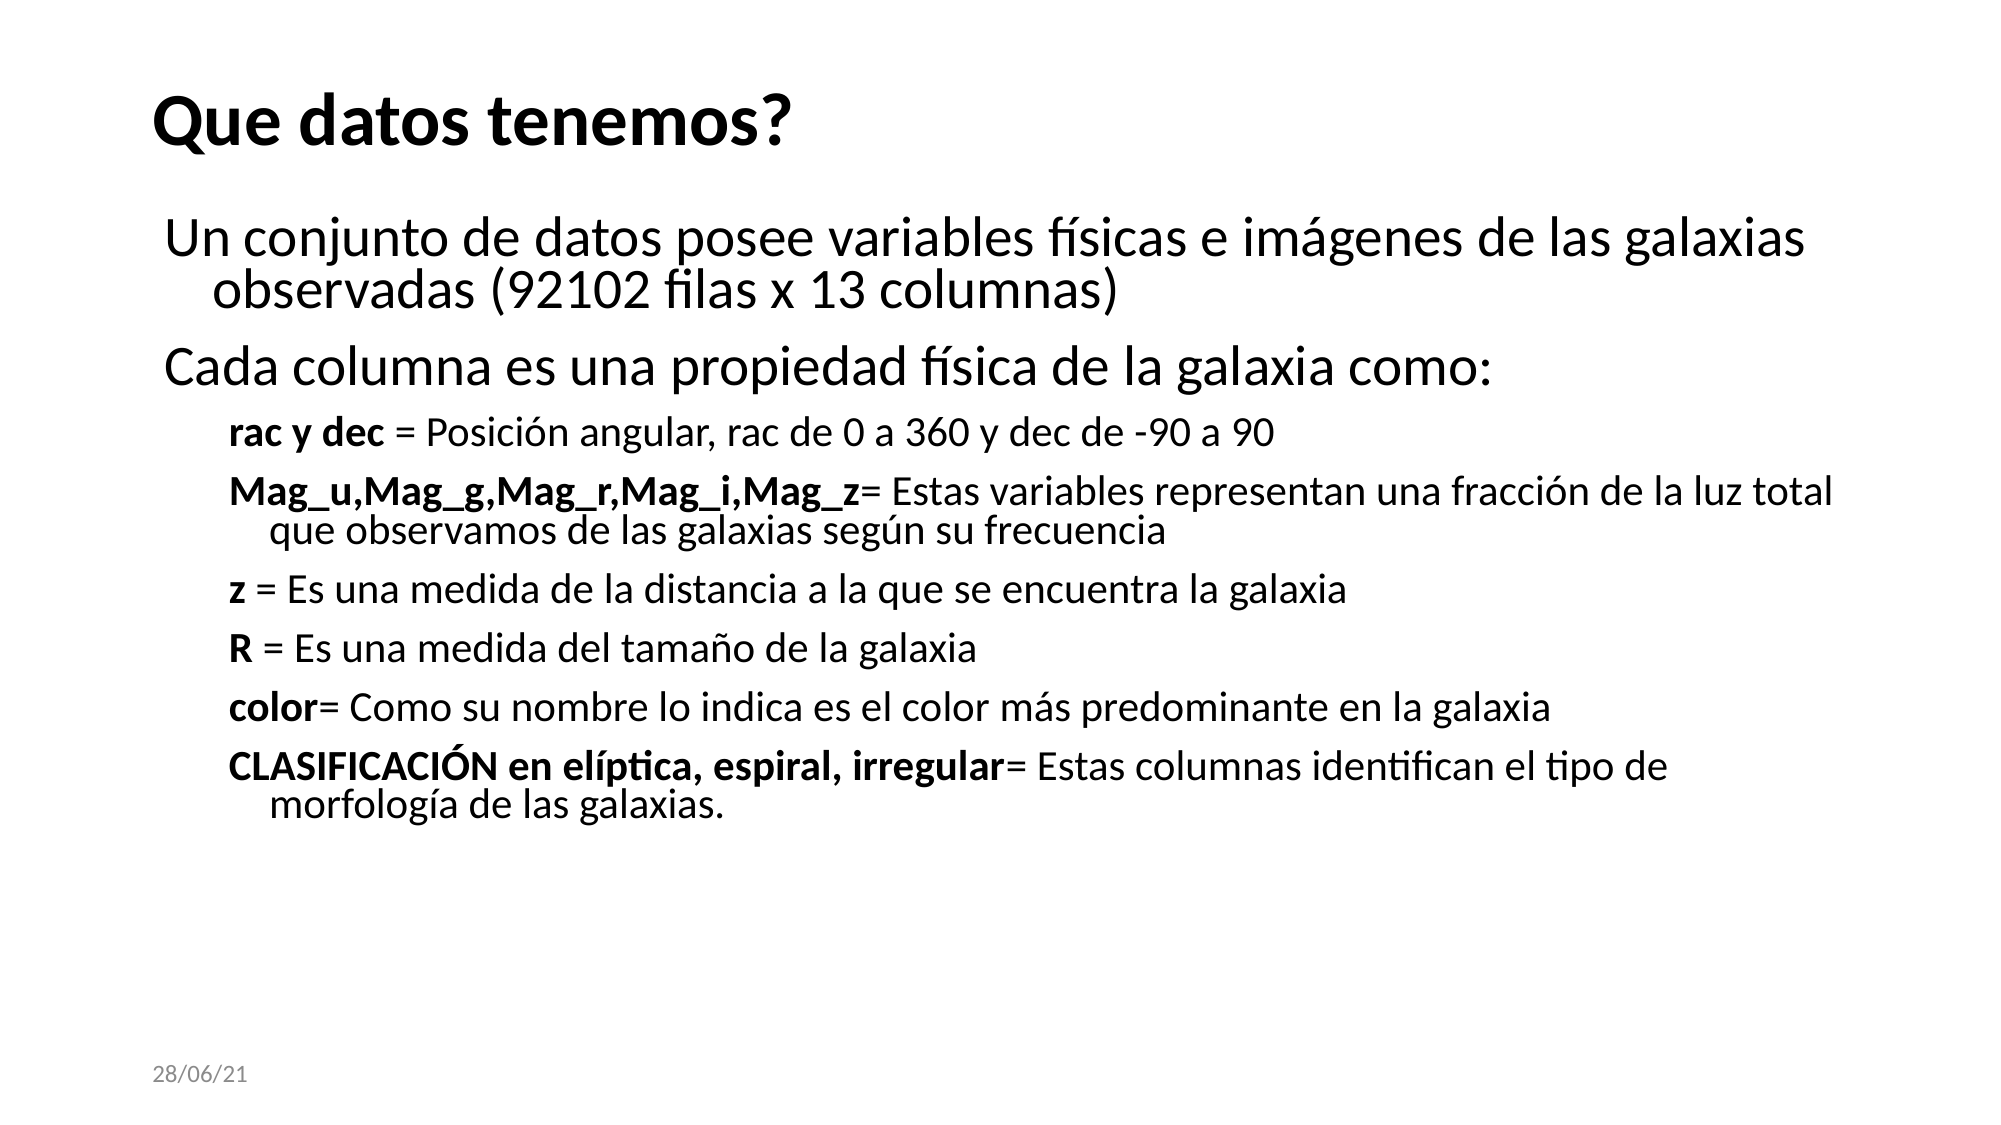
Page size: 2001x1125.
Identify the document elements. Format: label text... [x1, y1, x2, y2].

list Un conjunto de datos posee variables físicas e imágenes de las galaxias observadas (92102 filas x 13 columnas) Cada columna es una propiedad física de la galaxia como: rac y dec = Posición angular, rac de 0 a 360 y dec de -90 a 90 Mag_u,Mag_g,Mag_r,Mag_i,Mag_z= Estas variables representan una fracción de la luz total que observamos de las galaxias según su frecuencia z = Es una medida de la distancia a la que se encuentra la galaxia R = Es una medida del tamaño de la galaxia color= Como su nombre lo indica es el color más predominante en la galaxia CLASIFICACIÓN en elíptica, espiral, irregular= Estas columnas identifican el tipo de morfología de las galaxias. [149, 207, 1875, 922]
title Que datos tenemos? [137, 59, 1863, 278]
text_box 28/06/21 [137, 1042, 588, 1103]
